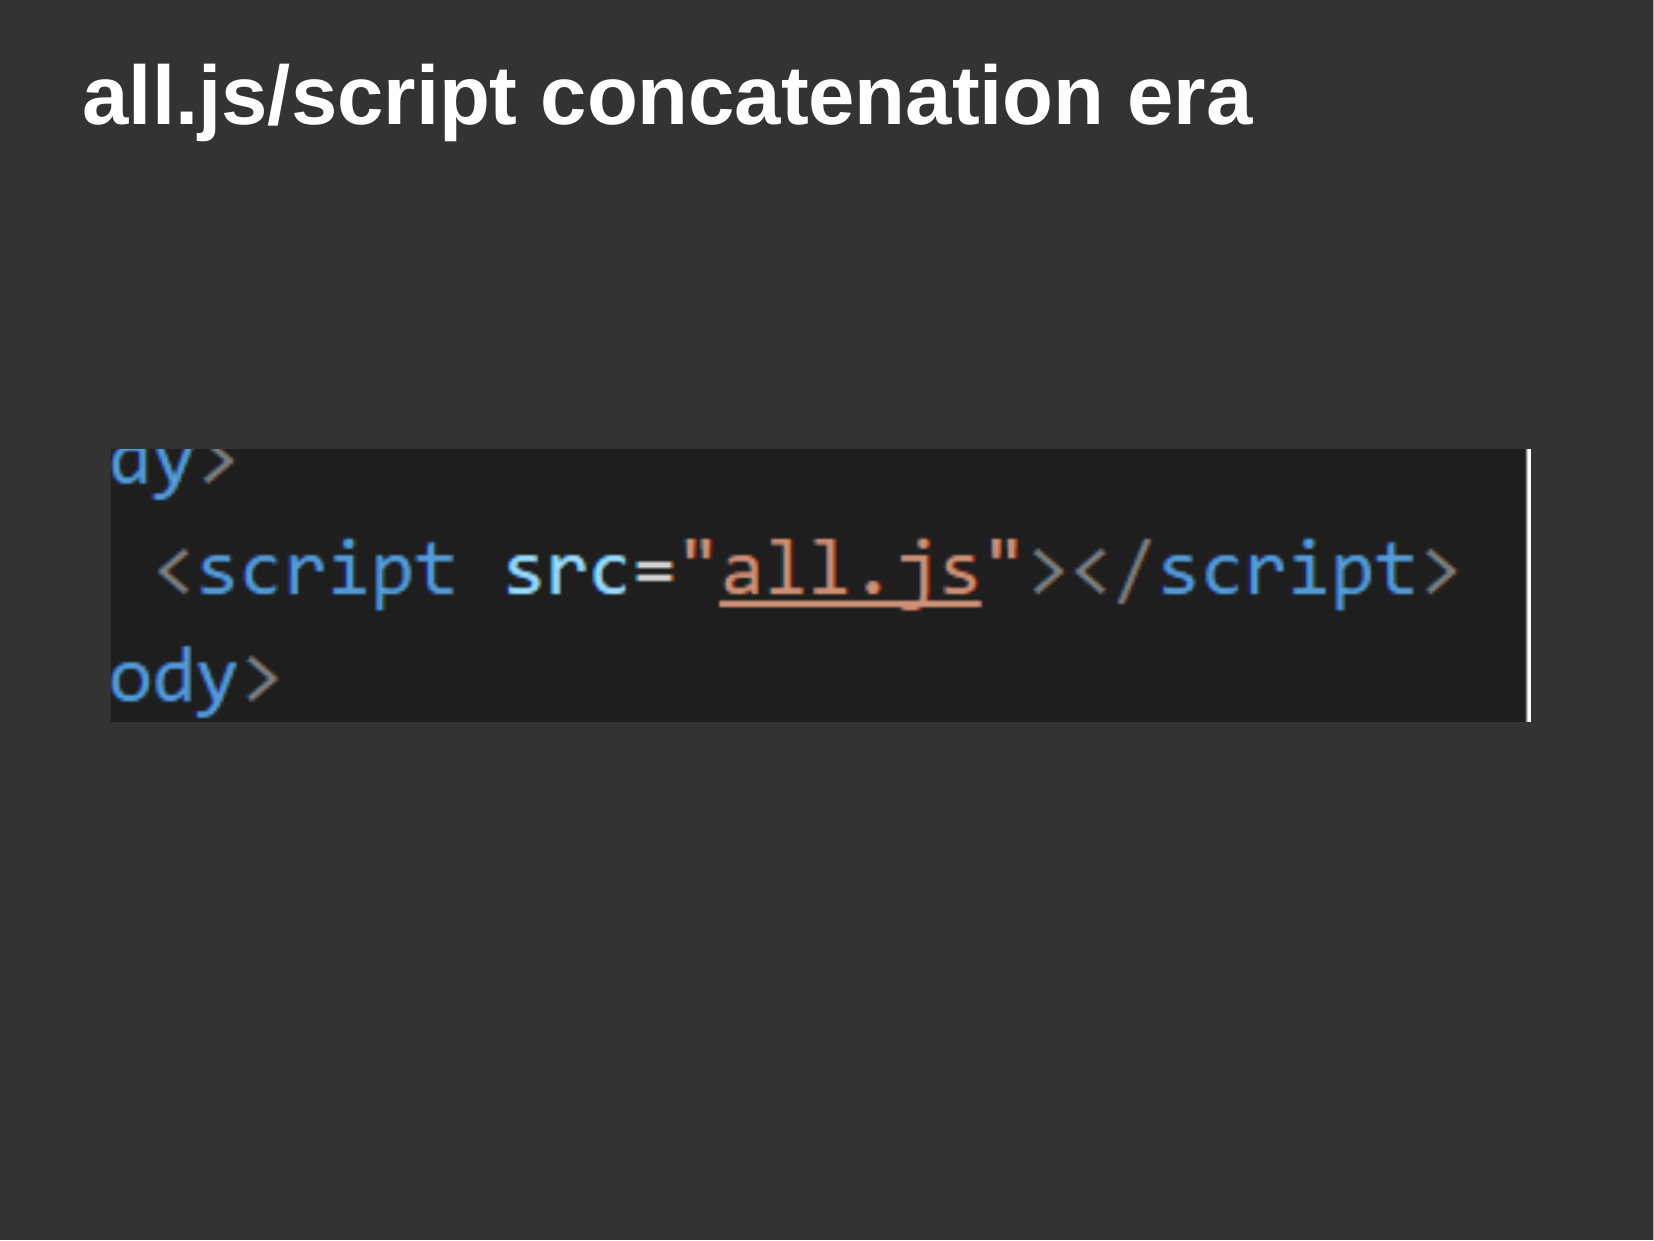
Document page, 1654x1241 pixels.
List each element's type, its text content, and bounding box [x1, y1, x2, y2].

picture [111, 449, 1531, 722]
title all.js/script concatenation era [82, 49, 1571, 257]
